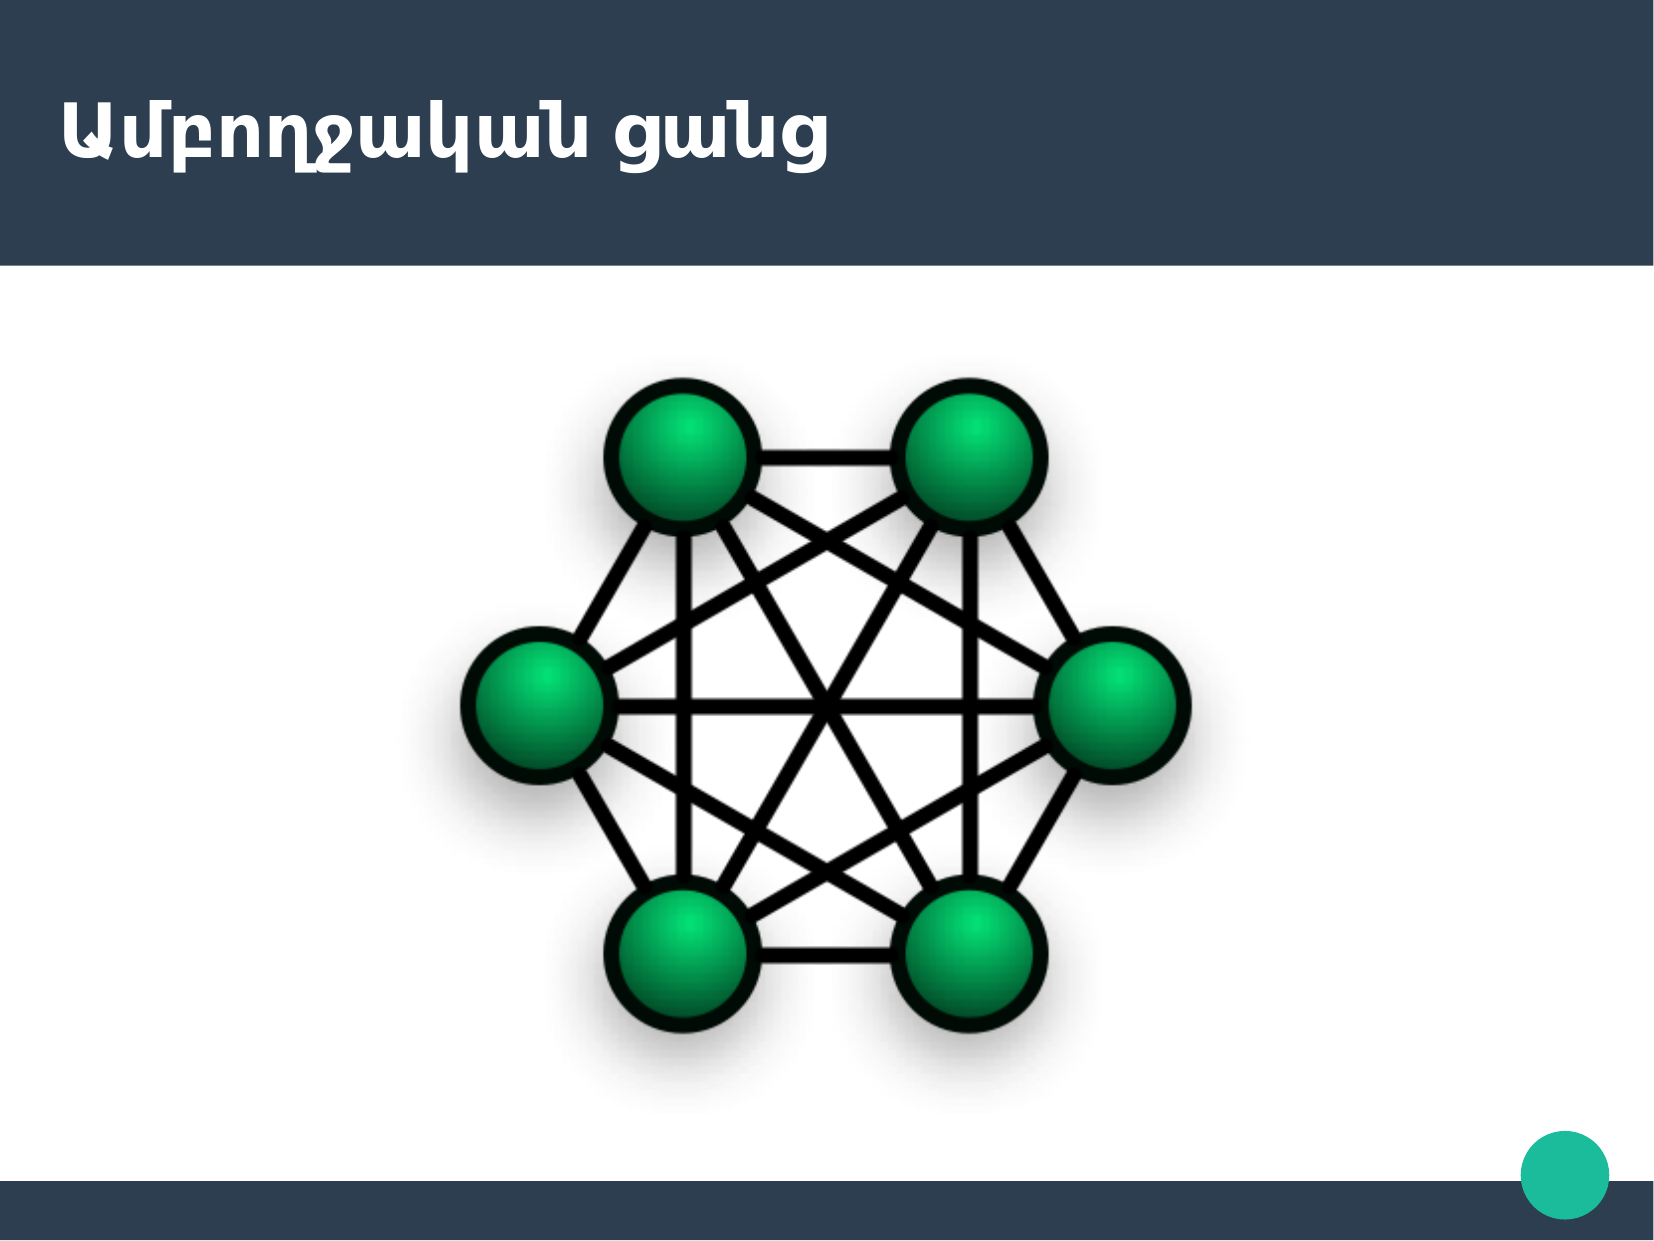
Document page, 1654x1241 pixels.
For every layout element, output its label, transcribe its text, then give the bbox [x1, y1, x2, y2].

title Ամբողջական ցանց [59, 49, 1595, 207]
picture [377, 324, 1276, 1152]
